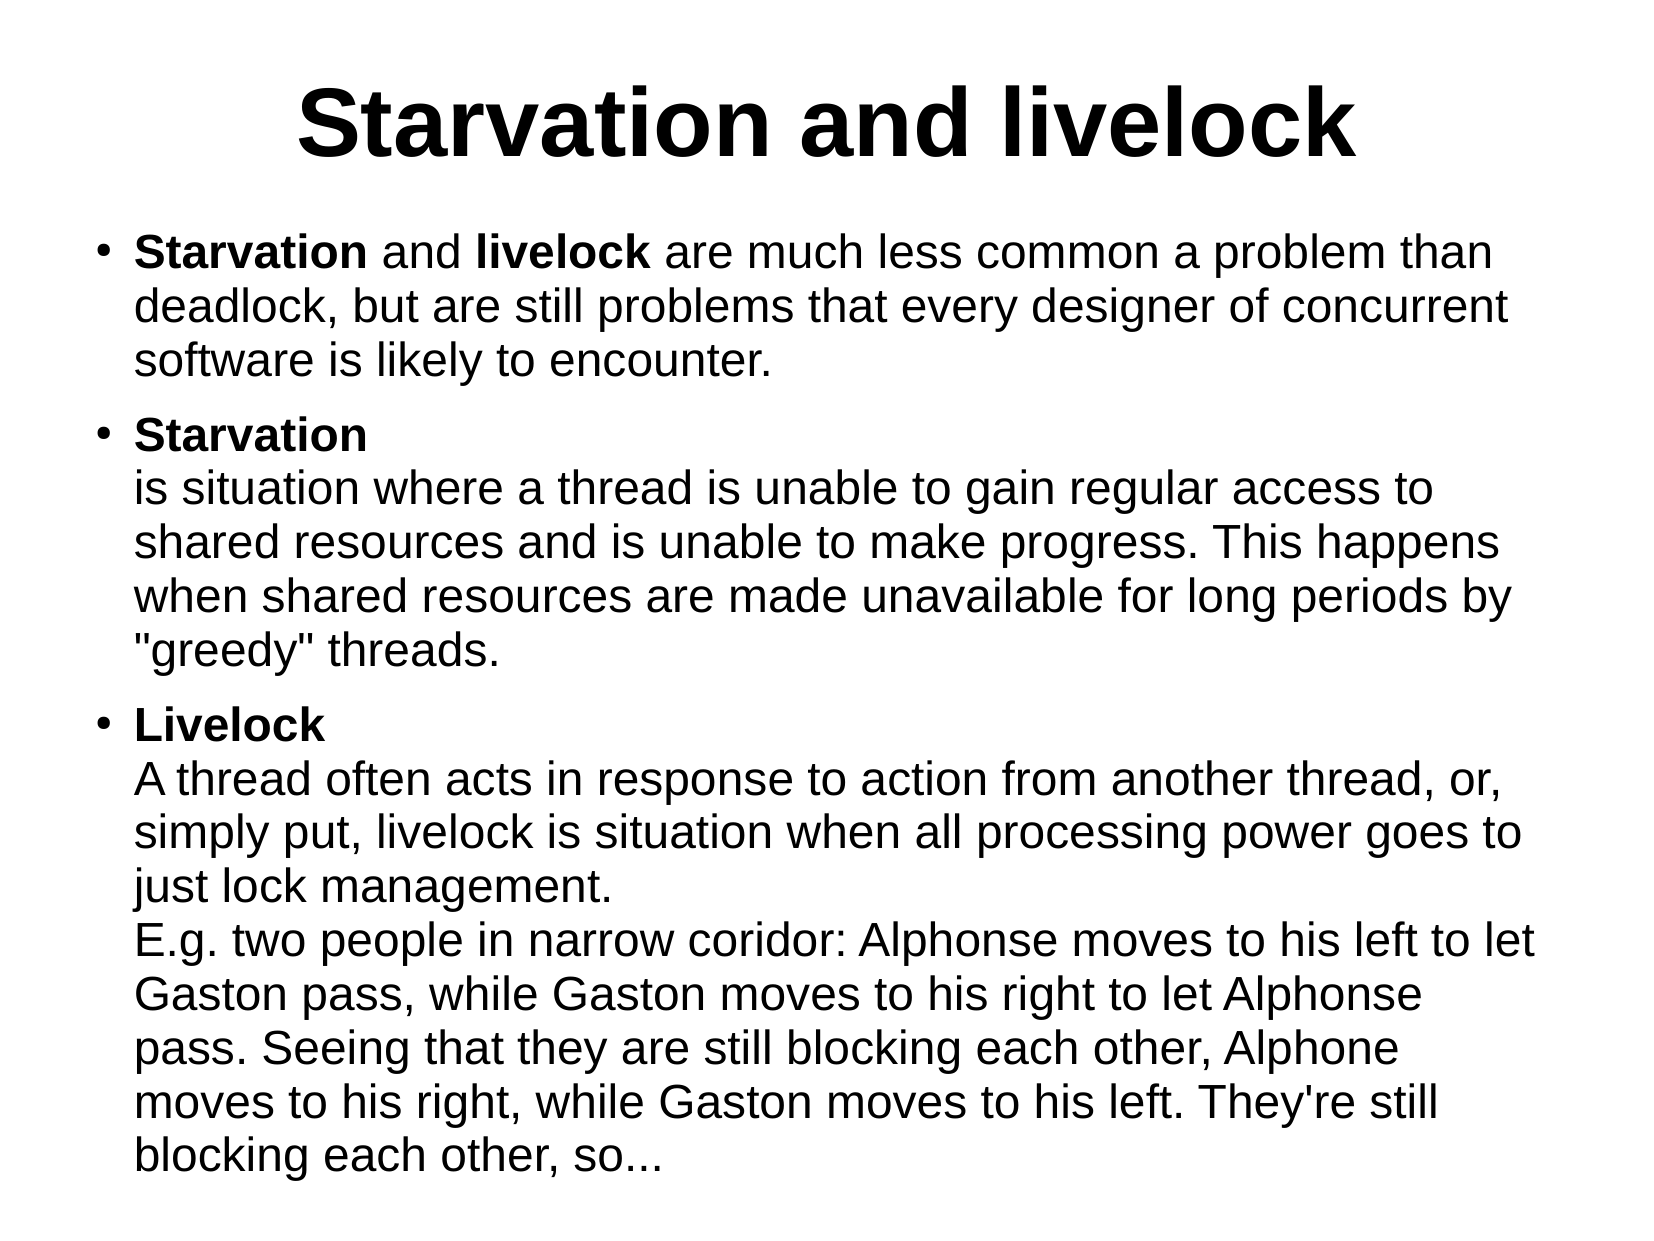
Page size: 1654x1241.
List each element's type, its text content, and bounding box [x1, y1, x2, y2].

title Starvation and livelock [82, 49, 1571, 196]
list Starvation and livelock are much less common a problem than deadlock, but are still problems that every designer of concurrent software is likely to encounter. Starvation is situation where a thread is unable to gain regular access to shared resources and is unable to make progress. This happens when shared resources are made unavailable for long periods by "greedy" threads. Livelock A thread often acts in response to action from another thread, or, simply put, livelock is situation when all processing power goes to just lock management. E.g. two people in narrow coridor: Alphonse moves to his left to let Gaston pass, while Gaston moves to his right to let Alphonse pass. Seeing that they are still blocking each other, Alphone moves to his right, while Gaston moves to his left. They're still blocking each other, so... [82, 225, 1538, 1186]
